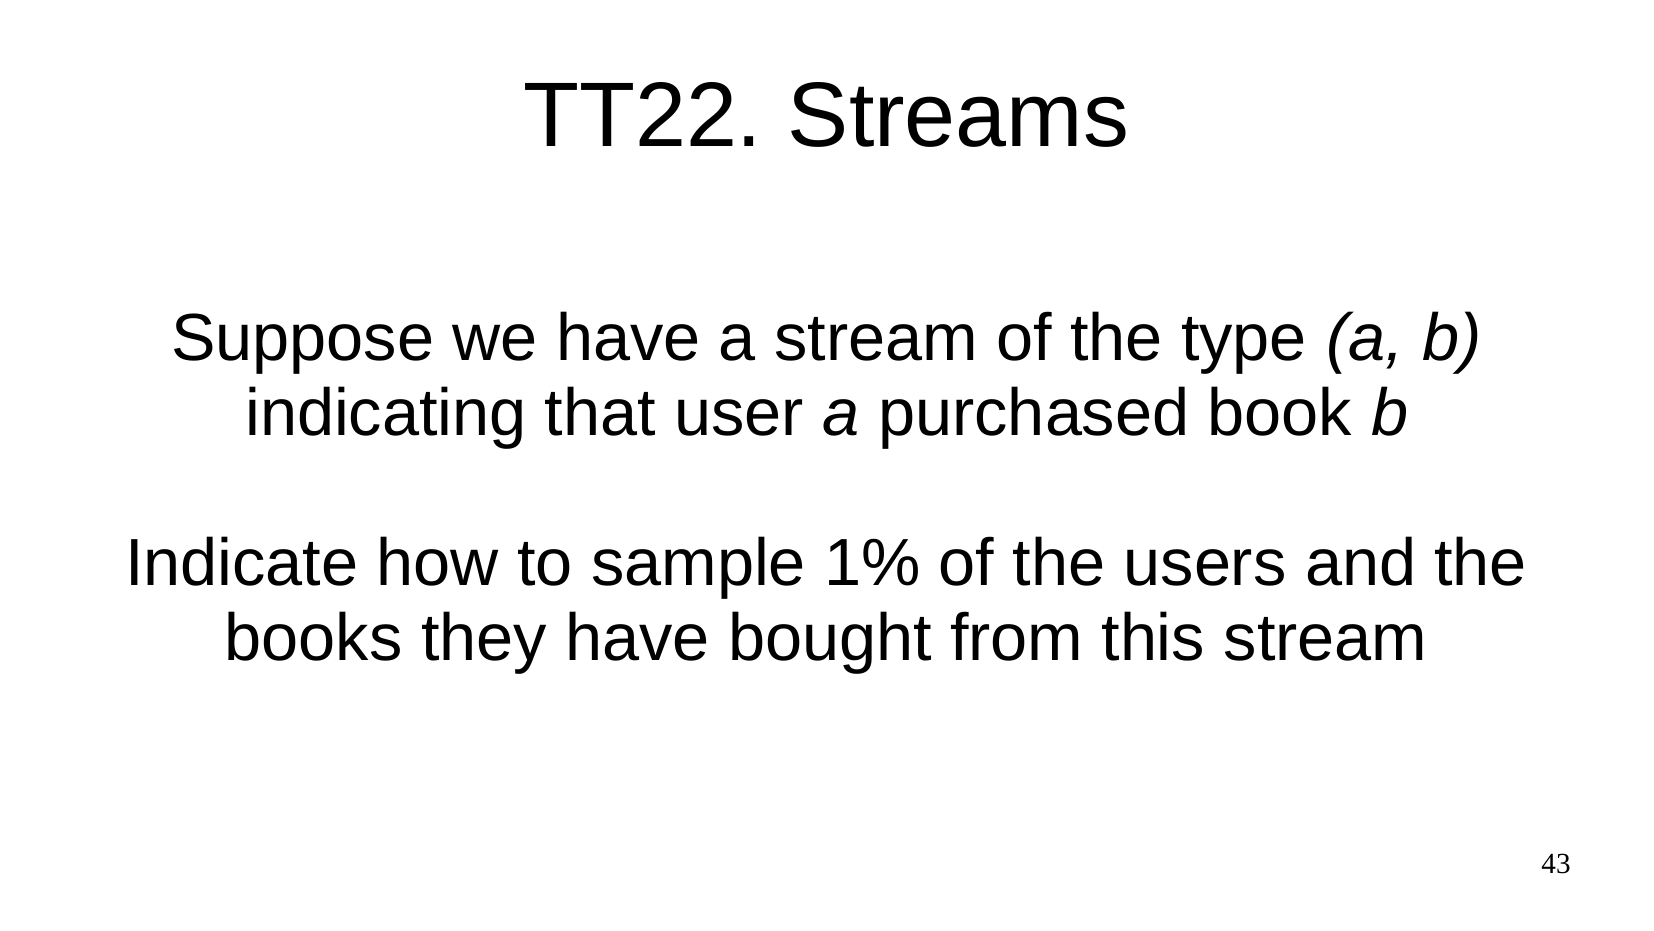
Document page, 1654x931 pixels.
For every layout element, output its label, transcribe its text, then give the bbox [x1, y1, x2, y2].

title TT22. Streams [82, 37, 1571, 193]
subtitle Suppose we have a stream of the type (a, b) indicating that user a purchased book b Indicate how to sample 1% of the users and the books they have bought from this stream [82, 217, 1571, 758]
